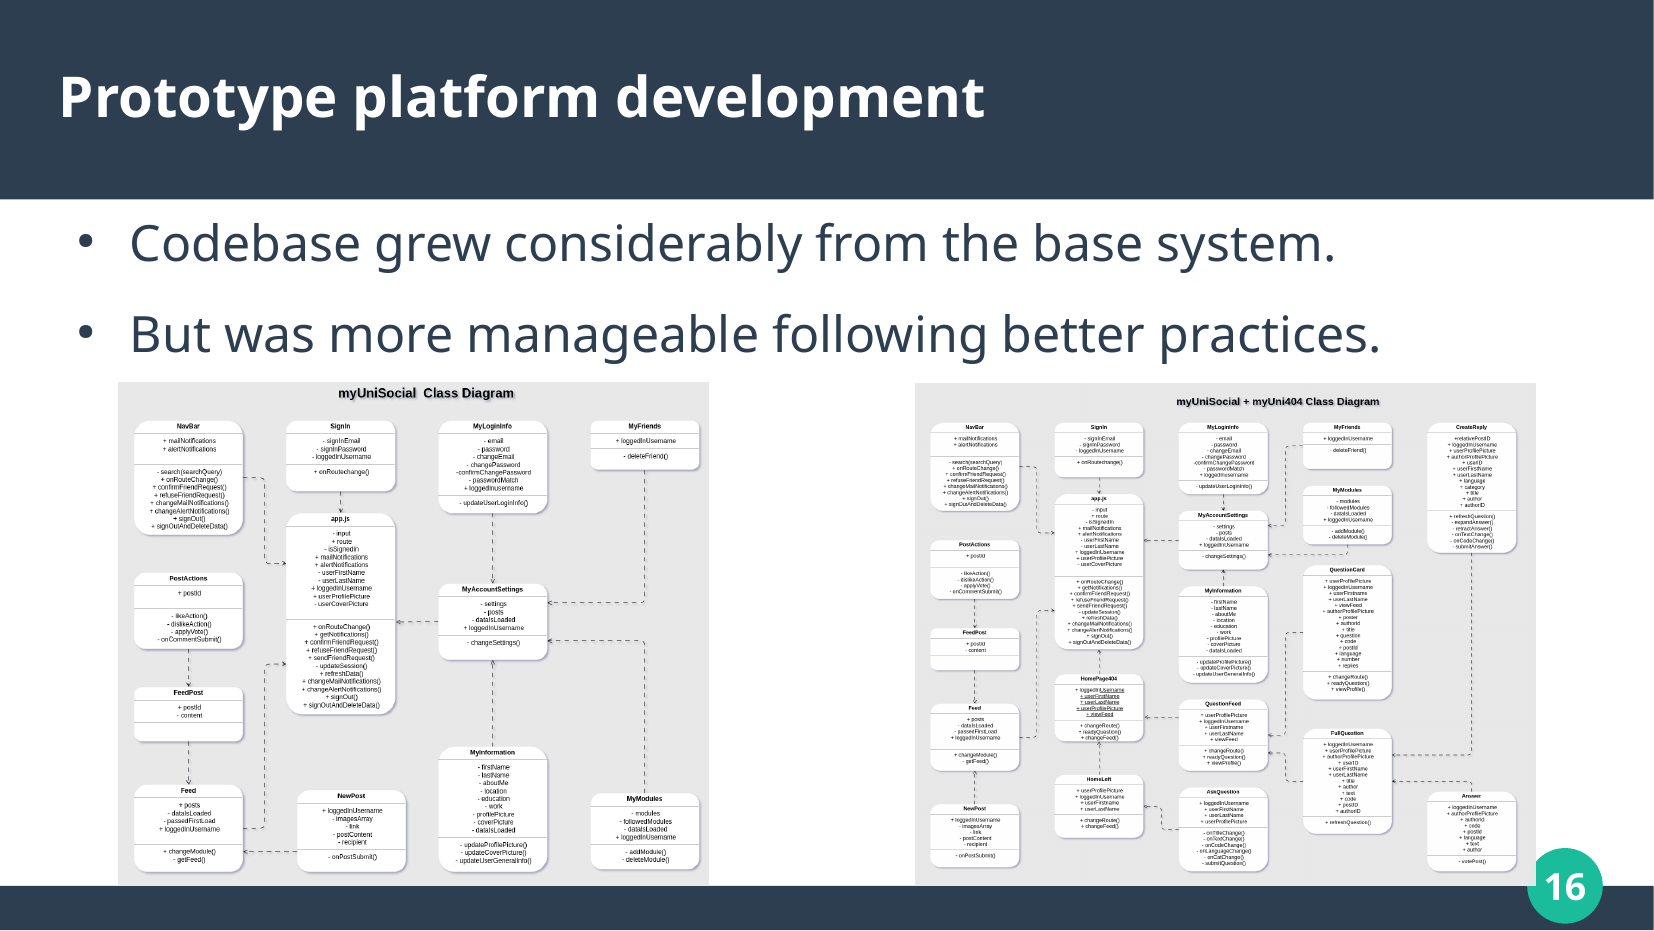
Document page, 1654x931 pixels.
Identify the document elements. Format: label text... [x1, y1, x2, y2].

picture [915, 383, 1536, 886]
picture [118, 382, 709, 886]
title Prototype platform development [59, 37, 1595, 155]
list Codebase grew considerably from the base system. But was more manageable following better practices. [59, 118, 1388, 739]
